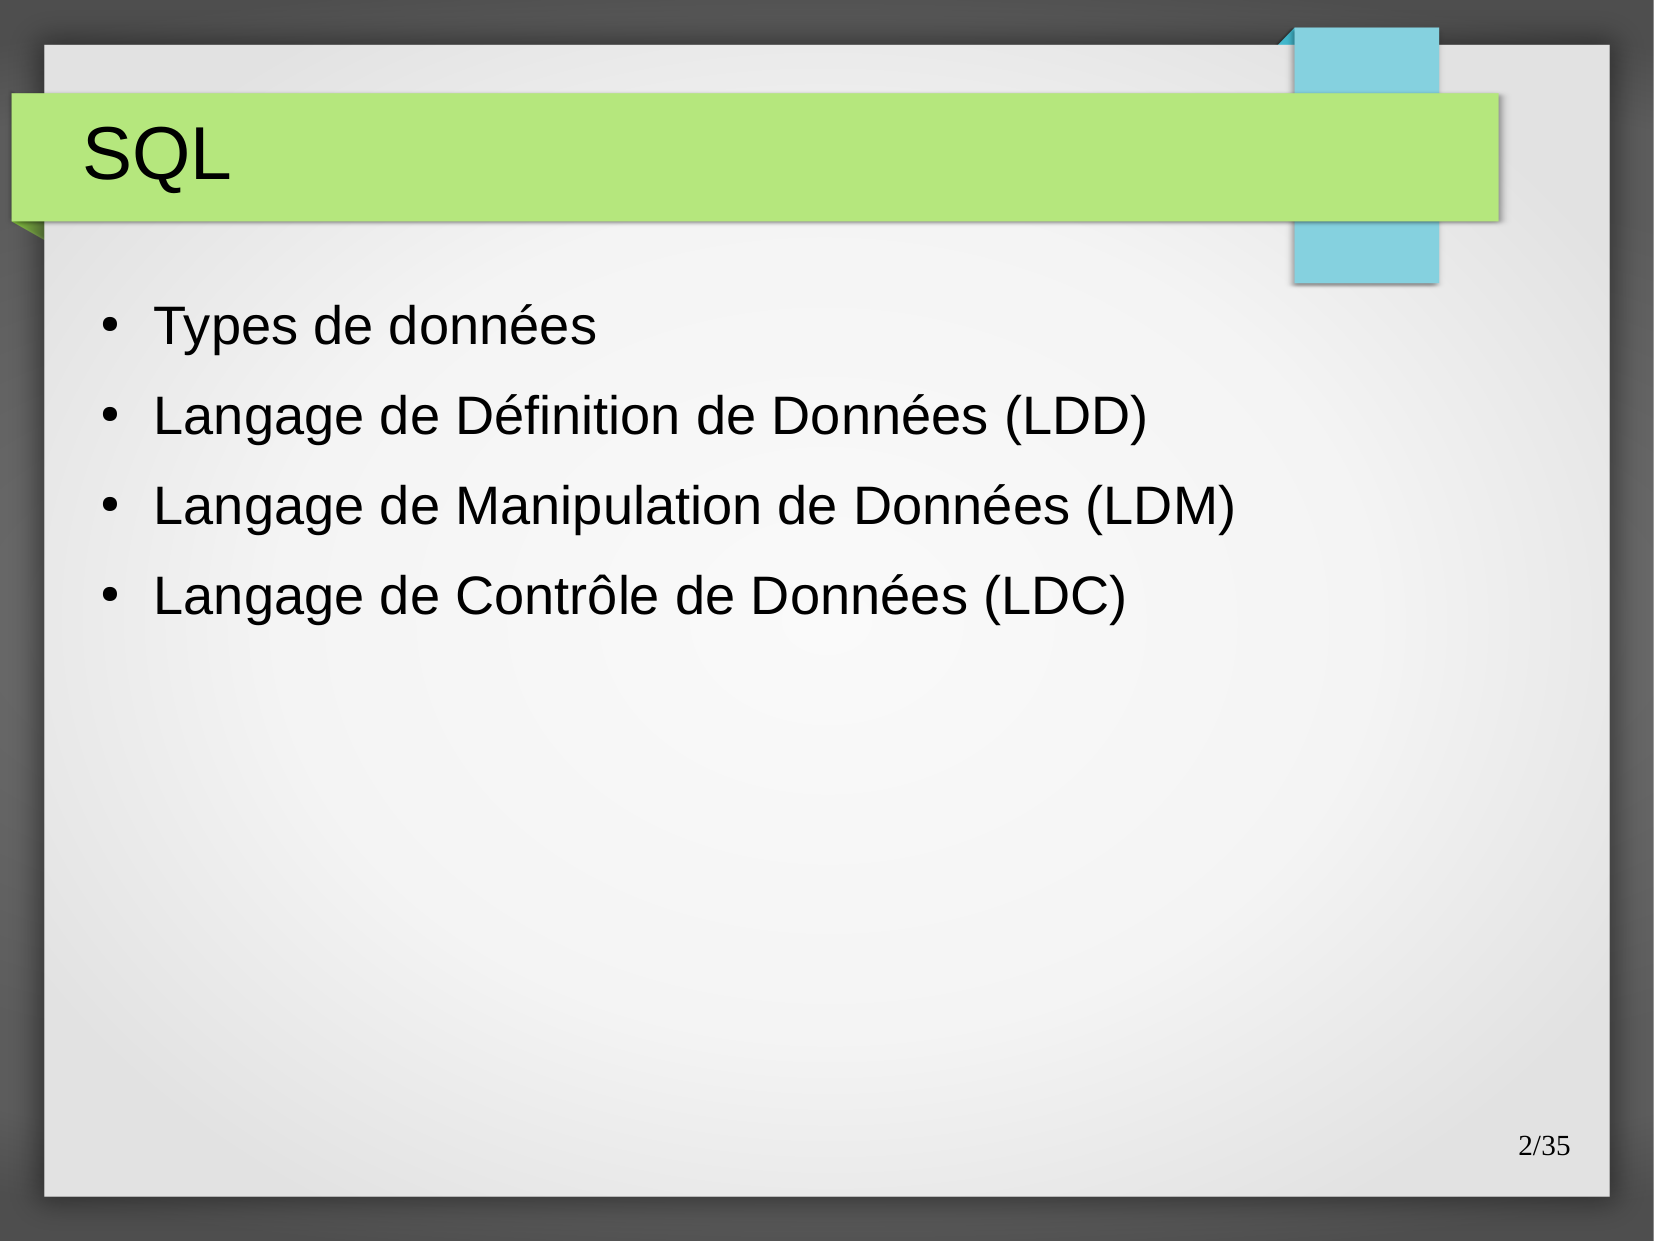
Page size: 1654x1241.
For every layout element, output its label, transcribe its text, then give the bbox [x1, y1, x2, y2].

list Types de données Langage de Définition de Données (LDD) Langage de Manipulation de Données (LDM) Langage de Contrôle de Données (LDC) [82, 295, 1571, 1015]
picture [0, 0, 1654, 1241]
title SQL [82, 94, 1264, 213]
